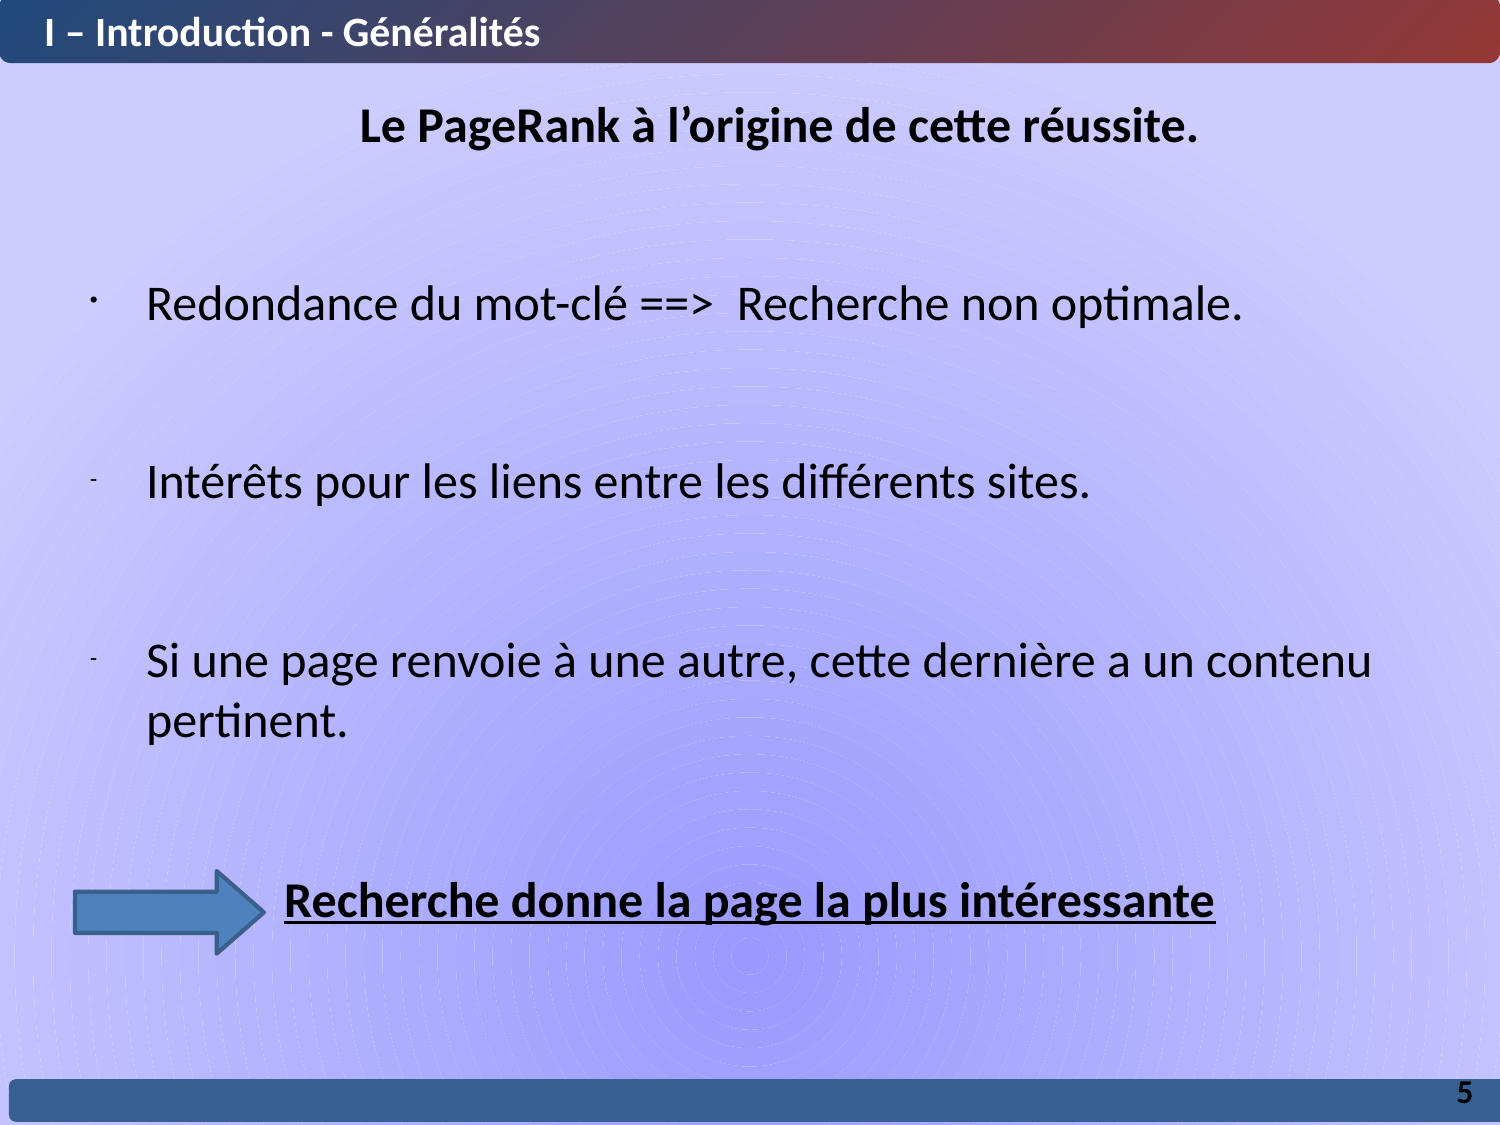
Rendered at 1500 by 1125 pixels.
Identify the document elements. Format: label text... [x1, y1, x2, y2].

text_box [74, 871, 264, 954]
slide_number <numéro> [1138, 1062, 1489, 1123]
text_box I – Introduction - Généralités [29, 0, 977, 63]
list Redondance du mot-clé ==> Recherche non optimale. Intérêts pour les liens entre les différents sites. Si une page renvoie à une autre, cette dernière a un contenu pertinent. Recherche donne la page la plus intéressante [75, 262, 1425, 1005]
text_box [0, 0, 1500, 64]
text_box [8, 1079, 1138, 1122]
text_box [1489, 1079, 1500, 1122]
text_box Le PageRank à l’origine de cette réussite. [23, 85, 1500, 161]
